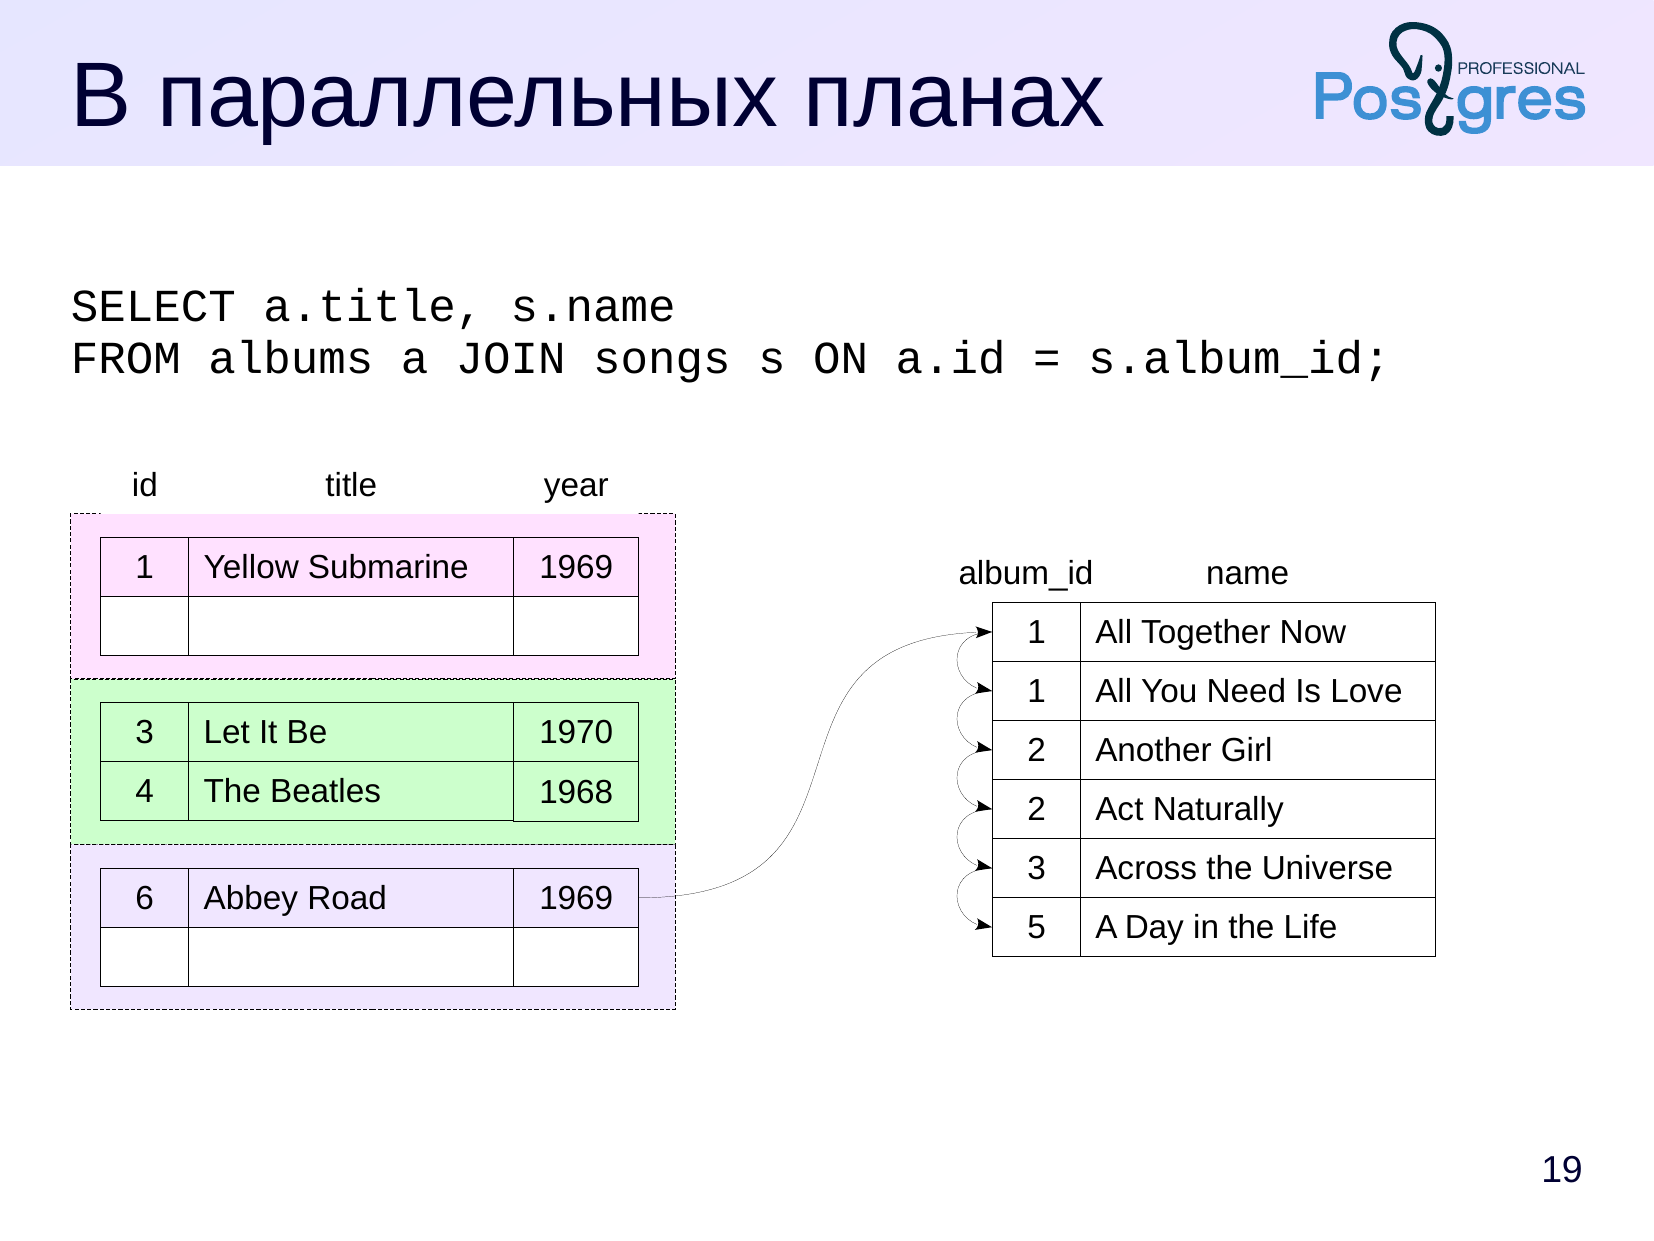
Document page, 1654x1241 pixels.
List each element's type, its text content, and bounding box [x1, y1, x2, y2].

text_box year [513, 454, 639, 514]
text_box name [1071, 543, 1425, 602]
text_box 1969 [513, 537, 639, 597]
text_box All You Need Is Love [1080, 661, 1436, 721]
text_box Another Girl [1080, 721, 1436, 779]
text_box 1 [992, 602, 1080, 661]
text_box 1970 [513, 702, 639, 762]
text_box 1 [992, 661, 1080, 721]
text_box [70, 513, 676, 1010]
text_box 1969 [513, 868, 639, 927]
list SELECT a.title, s.name FROM albums a JOIN songs s ON a.id = s.album_id; [70, 283, 1583, 422]
text_box 2 [992, 721, 1080, 779]
text_box 3 [100, 702, 188, 762]
text_box A Day in the Life [1080, 898, 1436, 957]
text_box 1968 [513, 762, 639, 822]
text_box title [189, 454, 513, 514]
text_box 1 [100, 537, 188, 596]
text_box The Beatles [188, 762, 513, 821]
text_box id [100, 454, 189, 514]
title В параллельных планах [70, 43, 1261, 151]
text_box 5 [992, 898, 1080, 957]
text_box 4 [100, 762, 188, 821]
text_box 3 [992, 838, 1080, 898]
text_box 2 [992, 779, 1080, 838]
text_box All Together Now [1080, 602, 1436, 661]
text_box Abbey Road [188, 868, 513, 927]
text_box Yellow Submarine [188, 537, 513, 596]
text_box Act Naturally [1080, 779, 1436, 838]
text_box 6 [100, 868, 188, 927]
text_box Let It Be [188, 702, 513, 762]
text_box album_id [981, 543, 1071, 603]
text_box Across the Universe [1080, 838, 1436, 898]
